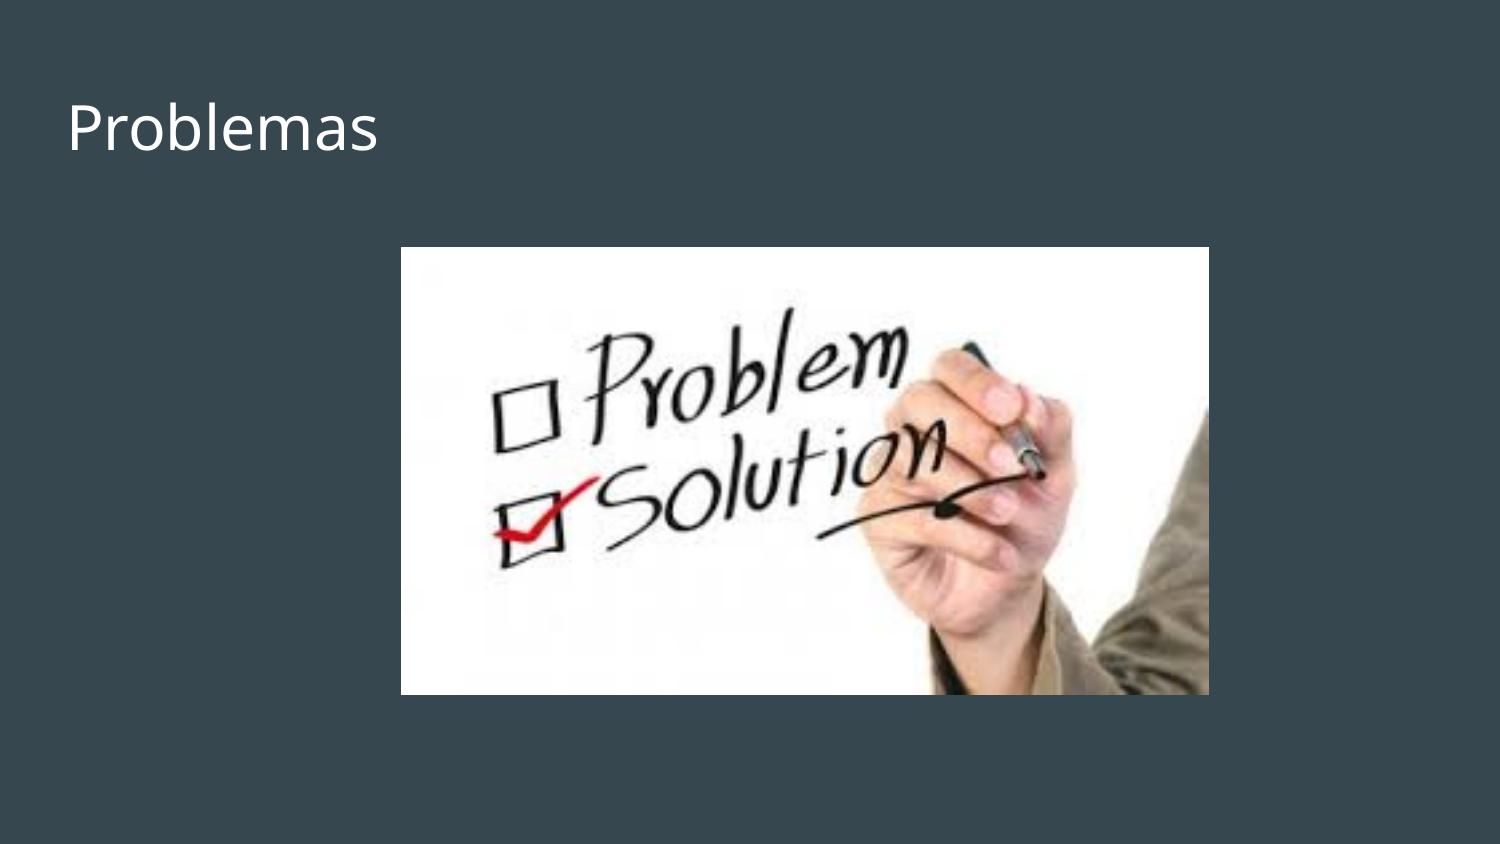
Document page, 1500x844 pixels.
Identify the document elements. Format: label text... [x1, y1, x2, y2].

title Problemas [51, 72, 1449, 167]
picture [401, 247, 1209, 695]
